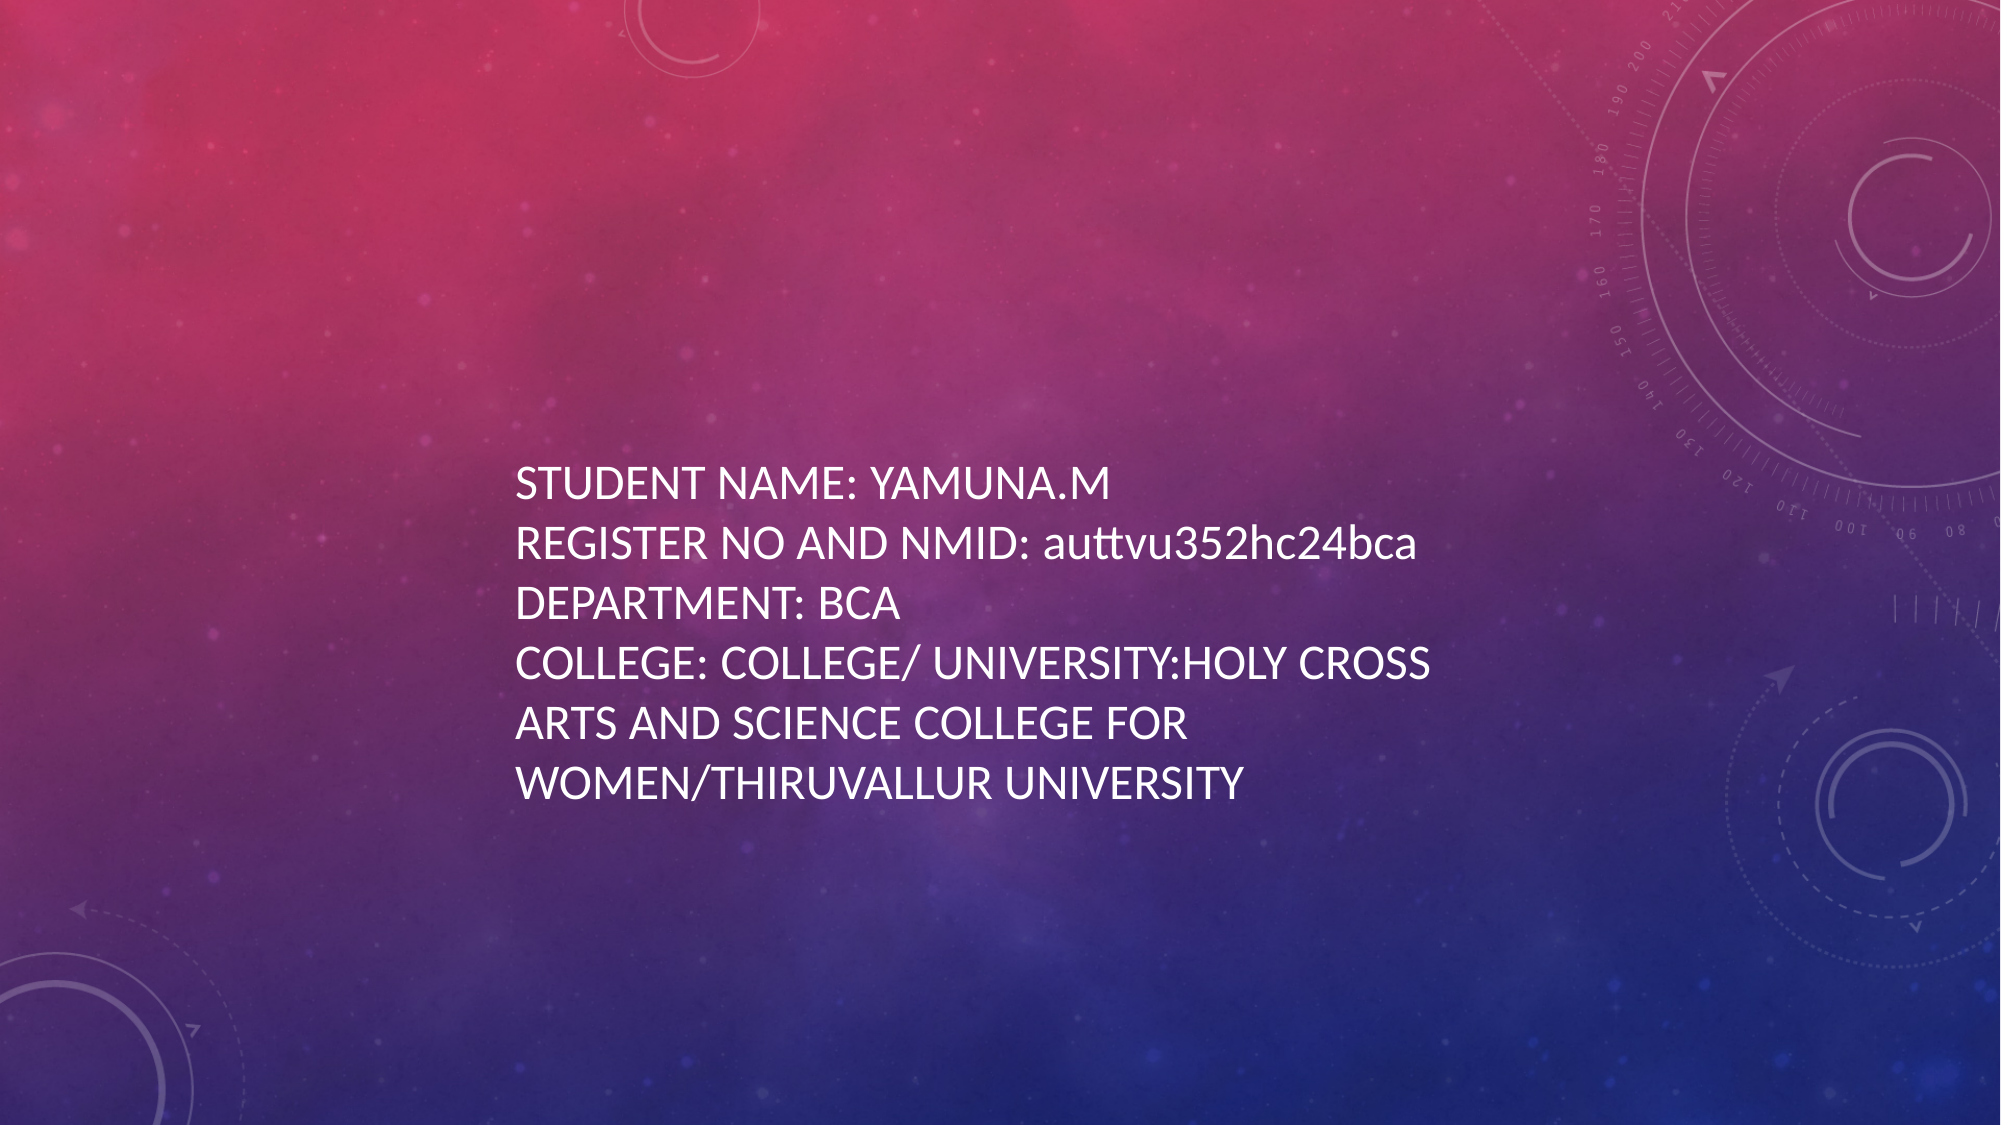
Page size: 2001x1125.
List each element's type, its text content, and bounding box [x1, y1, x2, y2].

text_box STUDENT NAME: YAMUNA.M REGISTER NO AND NMID: auttvu352hc24bca DEPARTMENT: BCA COLLEGE: COLLEGE/ UNIVERSITY:HOLY CROSS ARTS AND SCIENCE COLLEGE FOR WOMEN/THIRUVALLUR UNIVERSITY [500, 441, 1501, 821]
